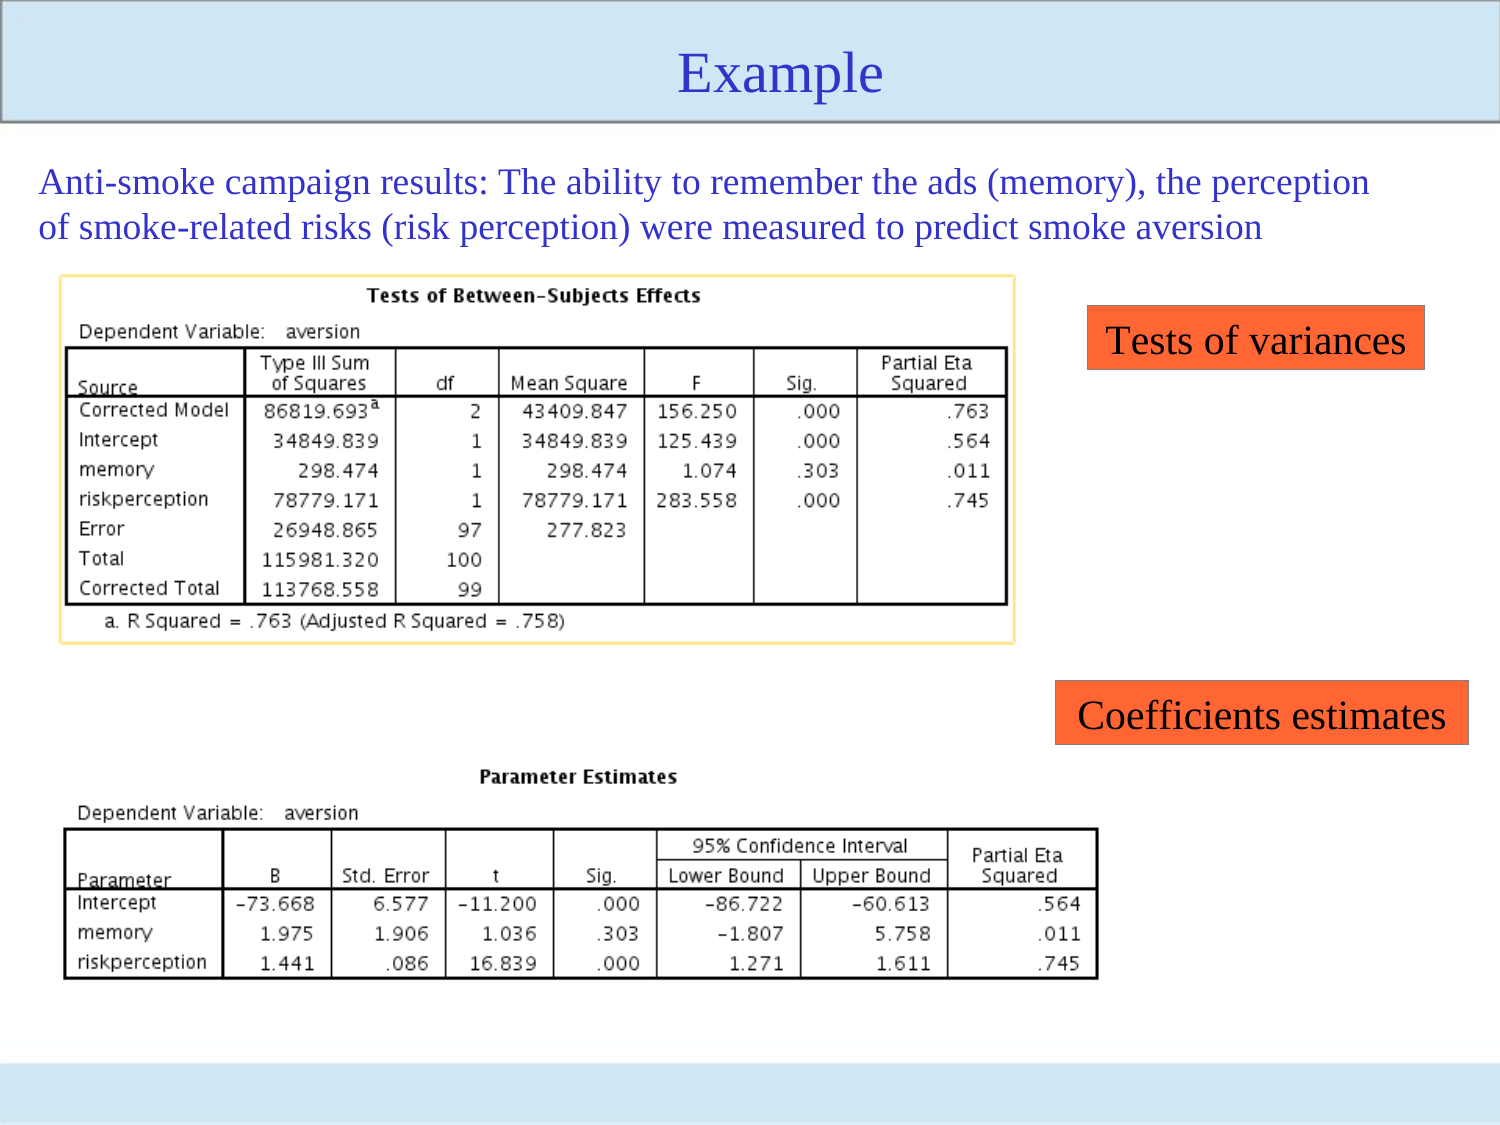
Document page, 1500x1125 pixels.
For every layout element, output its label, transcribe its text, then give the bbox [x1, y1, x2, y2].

text_box Tests of variances [1087, 305, 1425, 370]
text_box Anti-smoke campaign results: The ability to remember the ads (memory), the perception of smoke-related risks (risk perception) were measured to predict smoke aversion [23, 149, 1426, 263]
picture [0, 0, 1500, 1125]
text_box Coefficients estimates [1055, 680, 1469, 745]
title Example [249, 21, 1313, 117]
